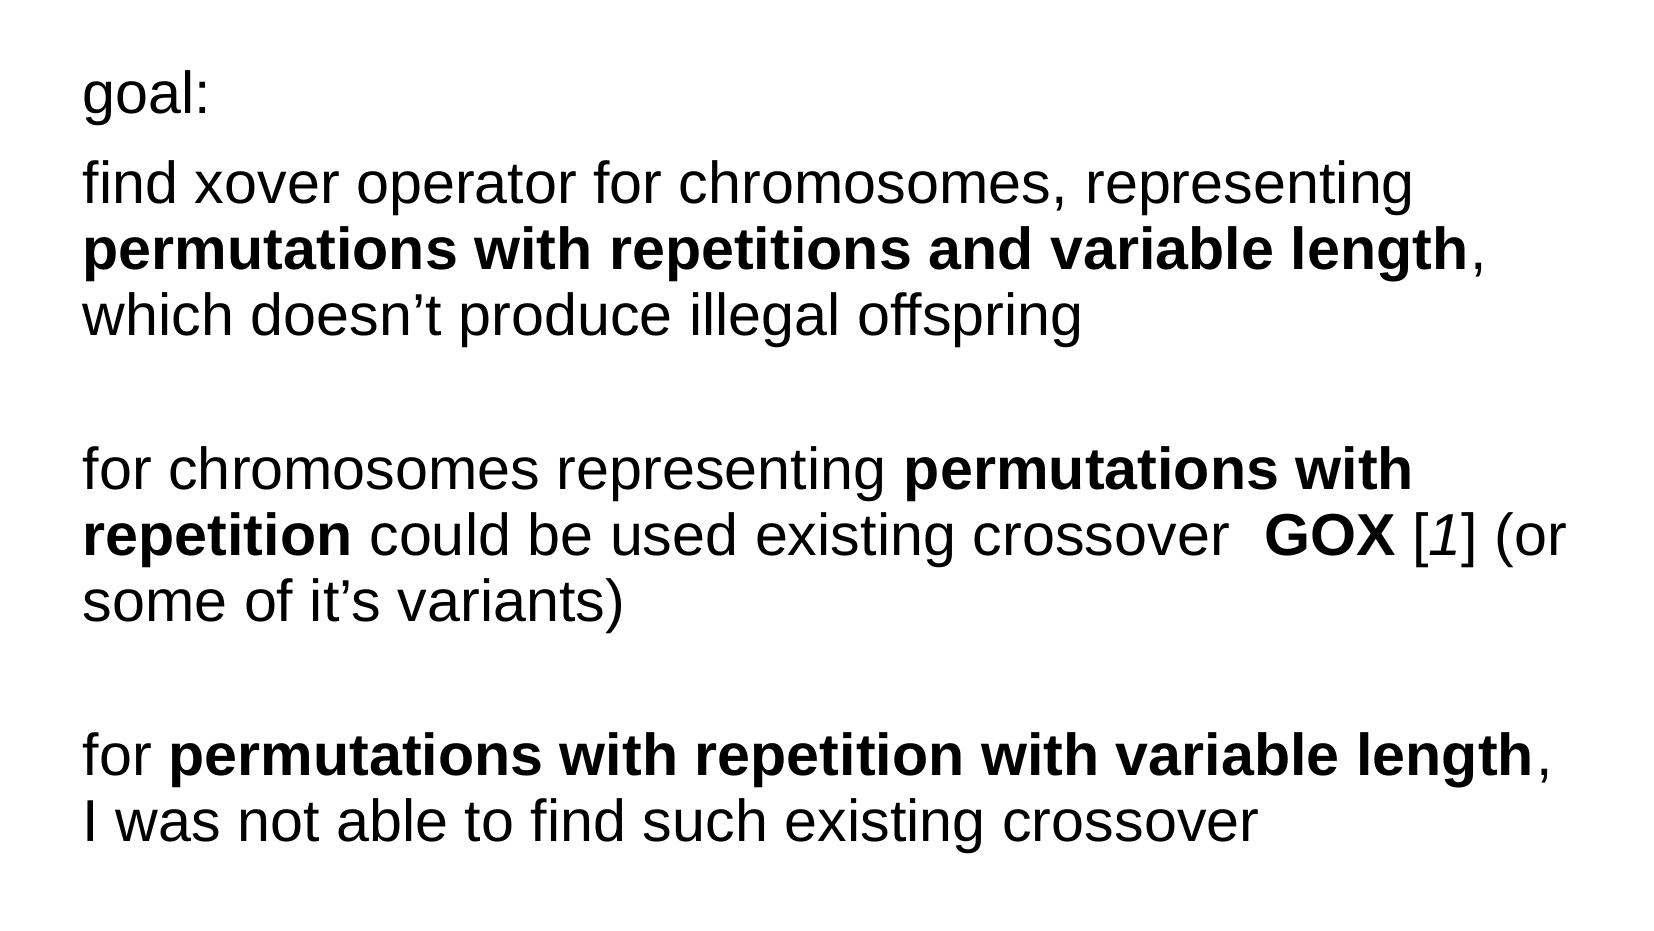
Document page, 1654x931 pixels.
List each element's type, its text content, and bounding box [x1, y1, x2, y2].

list goal: find xover operator for chromosomes, representing permutations with repetitions and variable length, which doesn’t produce illegal offspring for chromosomes representing permutations with repetition could be used existing crossover GOX [1] (or some of it’s variants) for permutations with repetition with variable length, I was not able to find such existing crossover [82, 60, 1571, 856]
